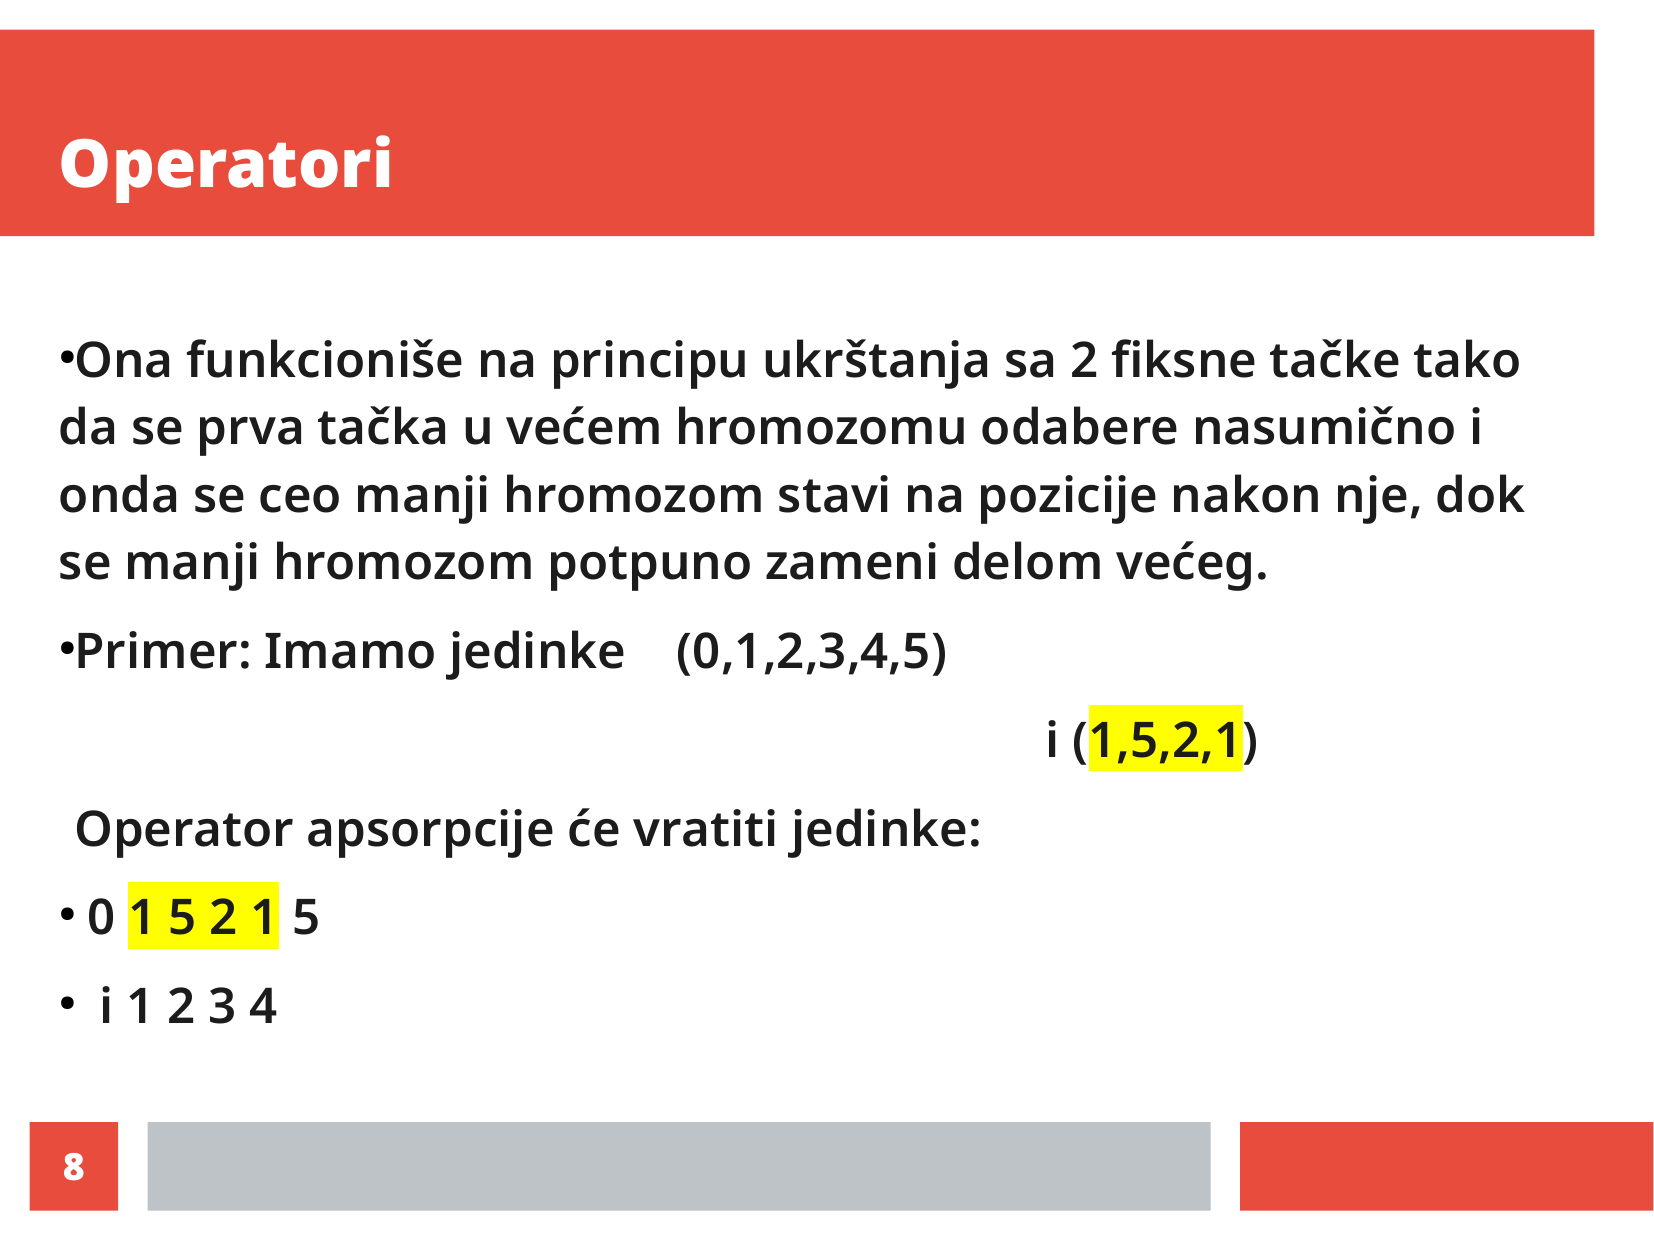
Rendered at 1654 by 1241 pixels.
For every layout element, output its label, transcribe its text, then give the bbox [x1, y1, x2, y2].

title Operatori [59, 59, 1595, 207]
list Ona funkcioniše na principu ukrštanja sa 2 fiksne tačke tako da se prva tačka u većem hromozomu odabere nasumično i onda se ceo manji hromozom stavi na pozicije nakon nje, dok se manji hromozom potpuno zameni delom većeg. Primer: Imamo jedinke (0,1,2,3,4,5) i (1,5,2,1) Operator apsorpcije će vratiti jedinke: 0 1 5 2 1 5 i 1 2 3 4 [59, 324, 1565, 1093]
